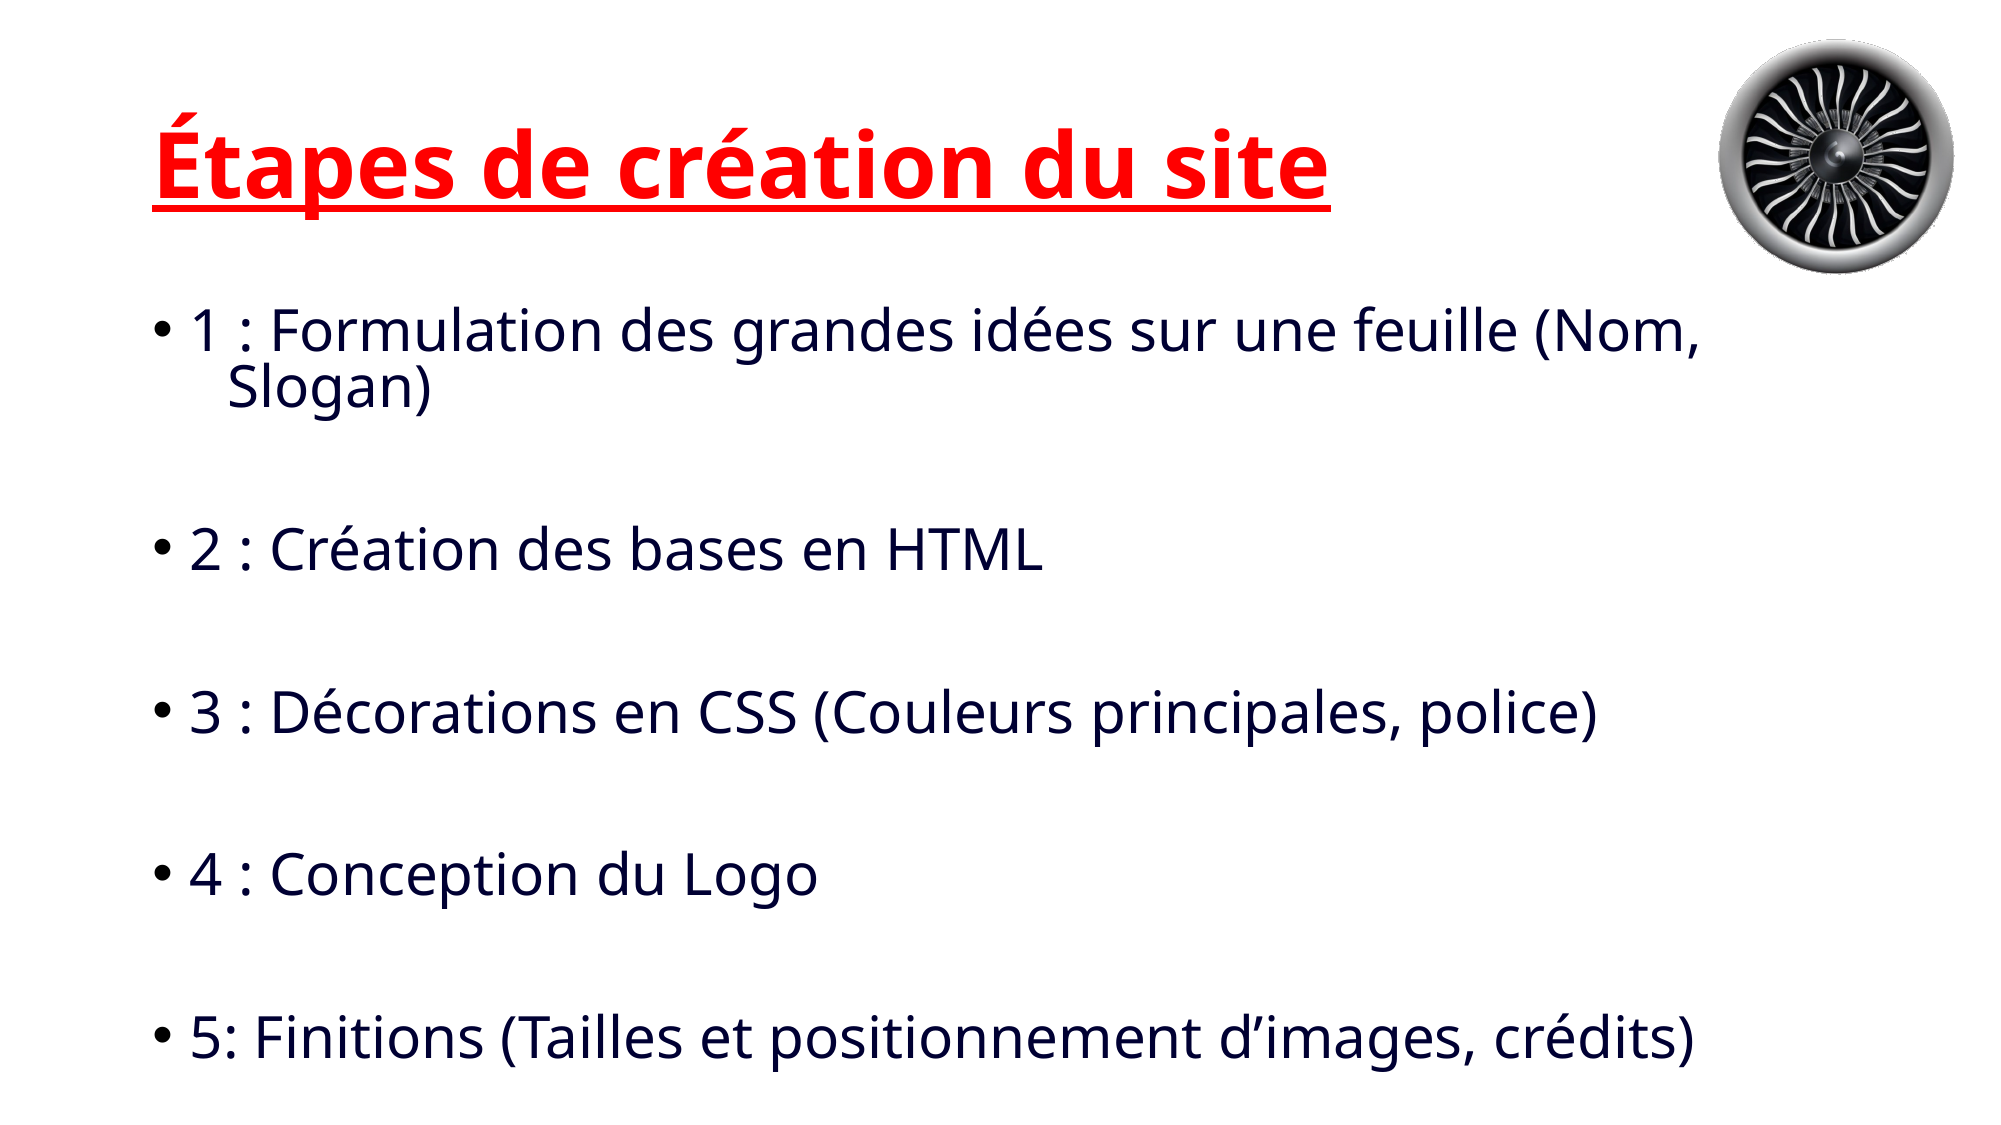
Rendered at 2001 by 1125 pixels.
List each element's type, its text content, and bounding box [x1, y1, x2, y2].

list 1 : Formulation des grandes idées sur une feuille (Nom, Slogan) 2 : Création des bases en HTML 3 : Décorations en CSS (Couleurs principales, police) 4 : Conception du Logo 5: Finitions (Tailles et positionnement d’images, crédits) [137, 299, 1863, 1014]
picture [1697, 28, 1979, 296]
title Étapes de création du site [137, 59, 1697, 278]
